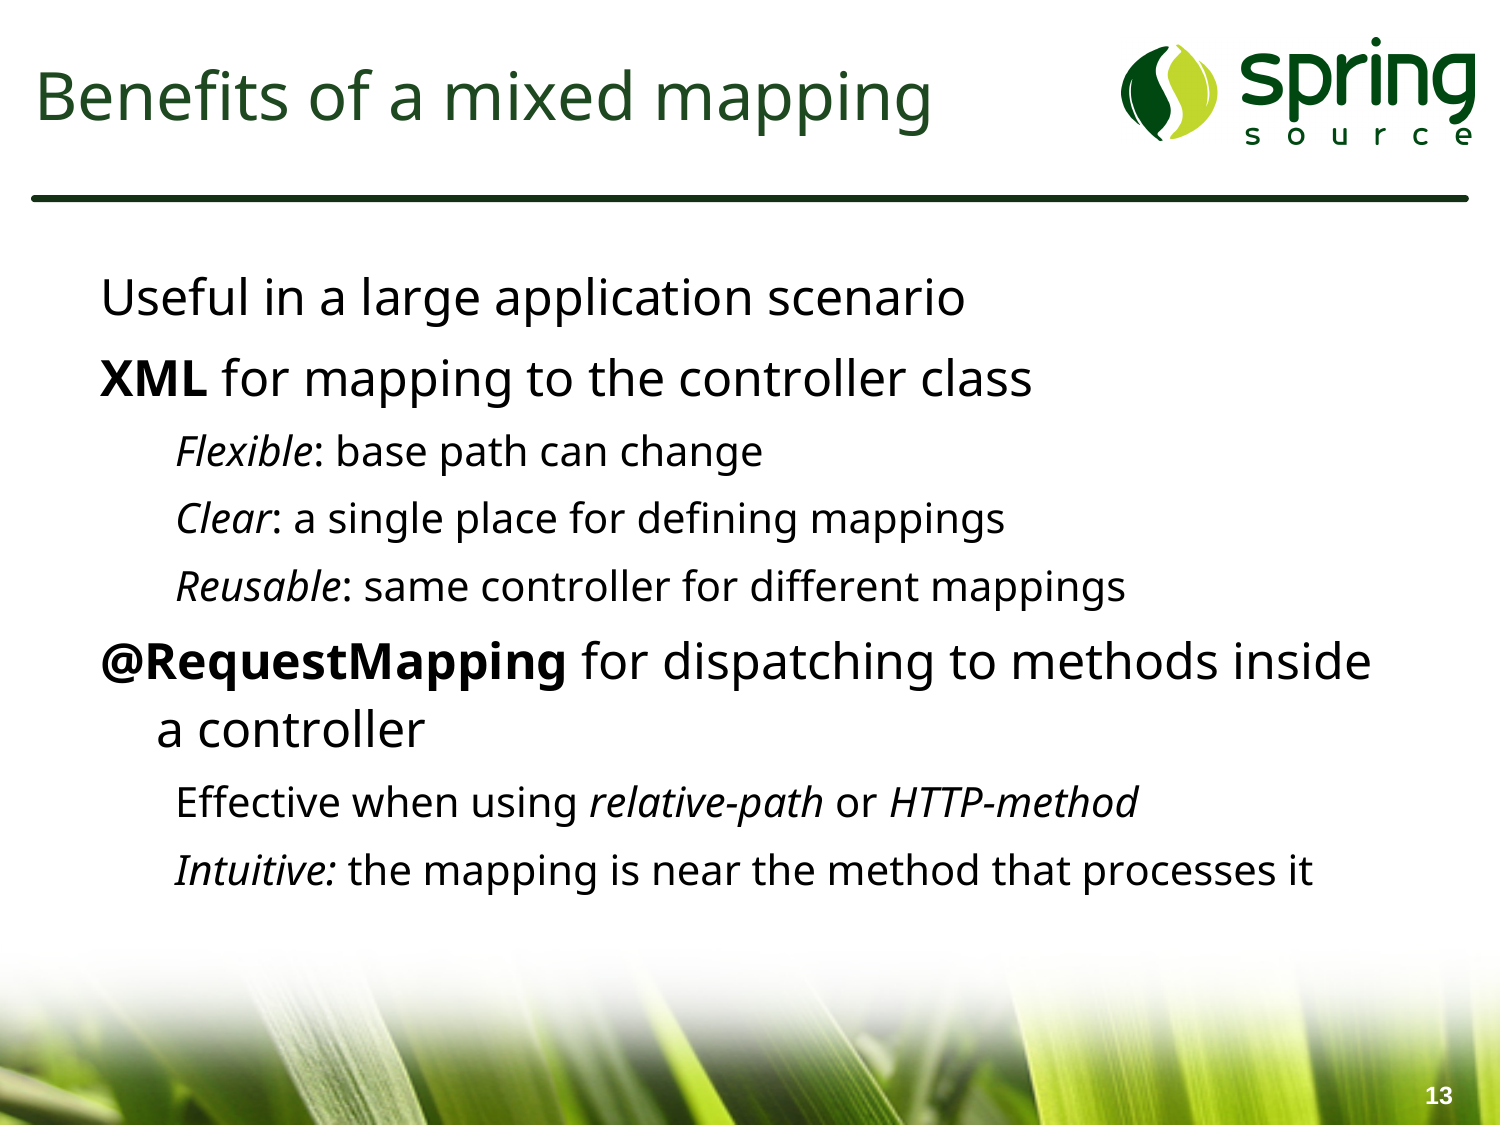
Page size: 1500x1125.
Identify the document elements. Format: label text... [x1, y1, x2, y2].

picture [1121, 37, 1475, 145]
picture [0, 944, 1500, 1125]
title Benefits of a mixed mapping [34, 14, 1089, 175]
list Useful in a large application scenario XML for mapping to the controller class Flexible: base path can change Clear: a single place for defining mappings Reusable: same controller for different mappings @RequestMapping for dispatching to methods inside a controller Effective when using relative-path or HTTP-method Intuitive: the mapping is near the method that processes it [100, 262, 1392, 945]
